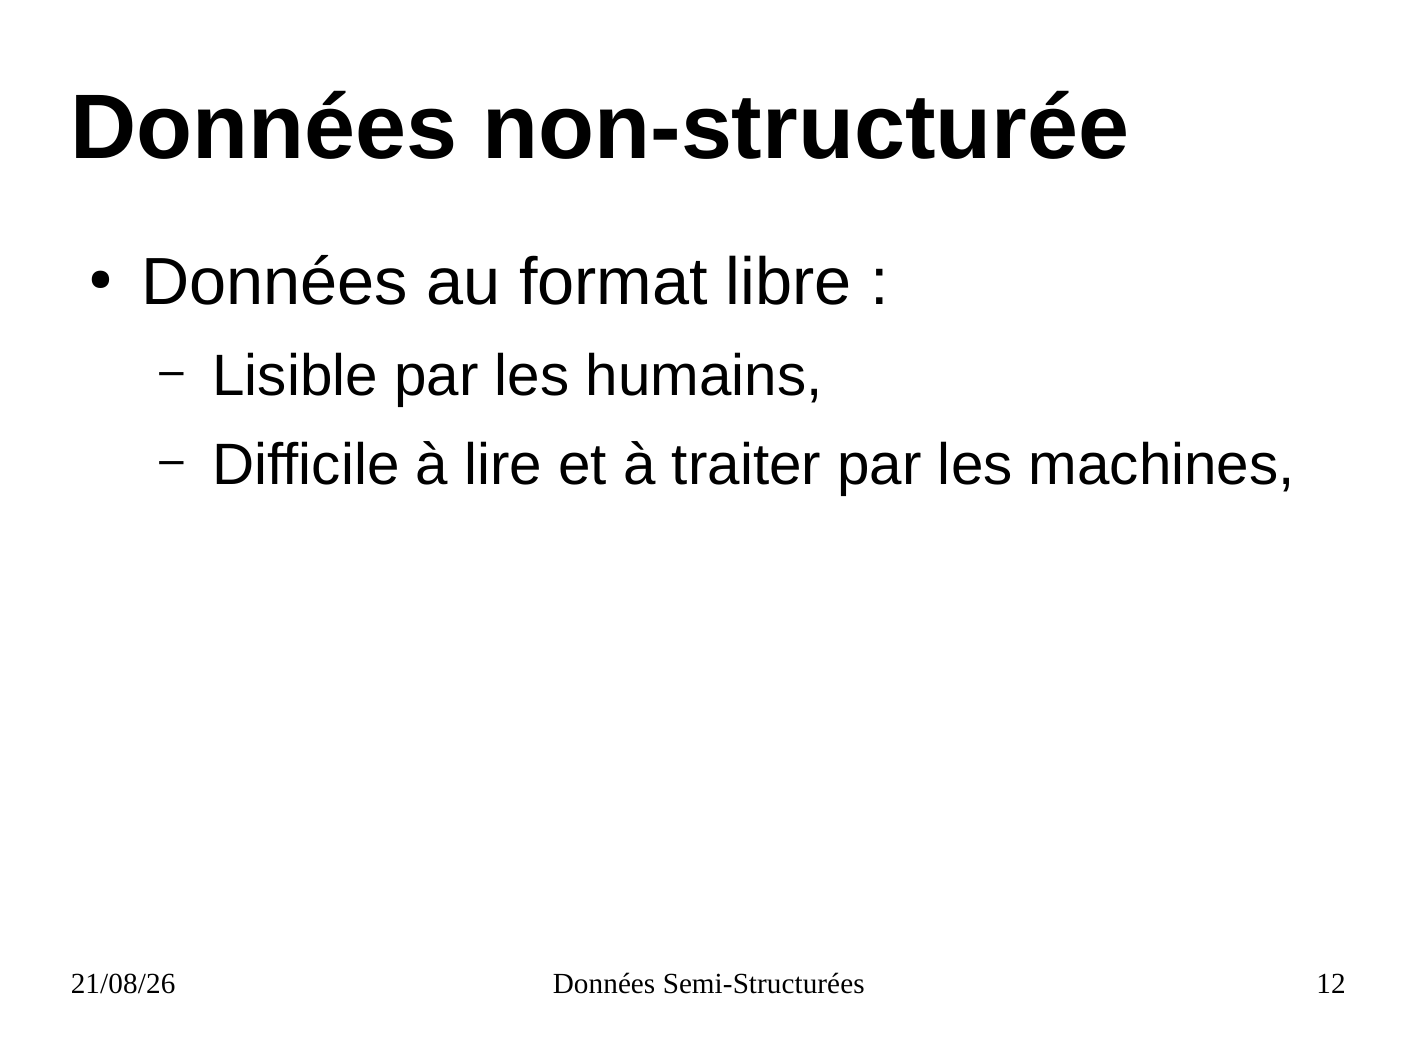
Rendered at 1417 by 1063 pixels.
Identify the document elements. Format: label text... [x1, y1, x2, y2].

title Données non-structurée [70, 42, 1346, 212]
list Données au format libre : Lisible par les humains, Difficile à lire et à traiter par les machines, [70, 244, 1346, 925]
